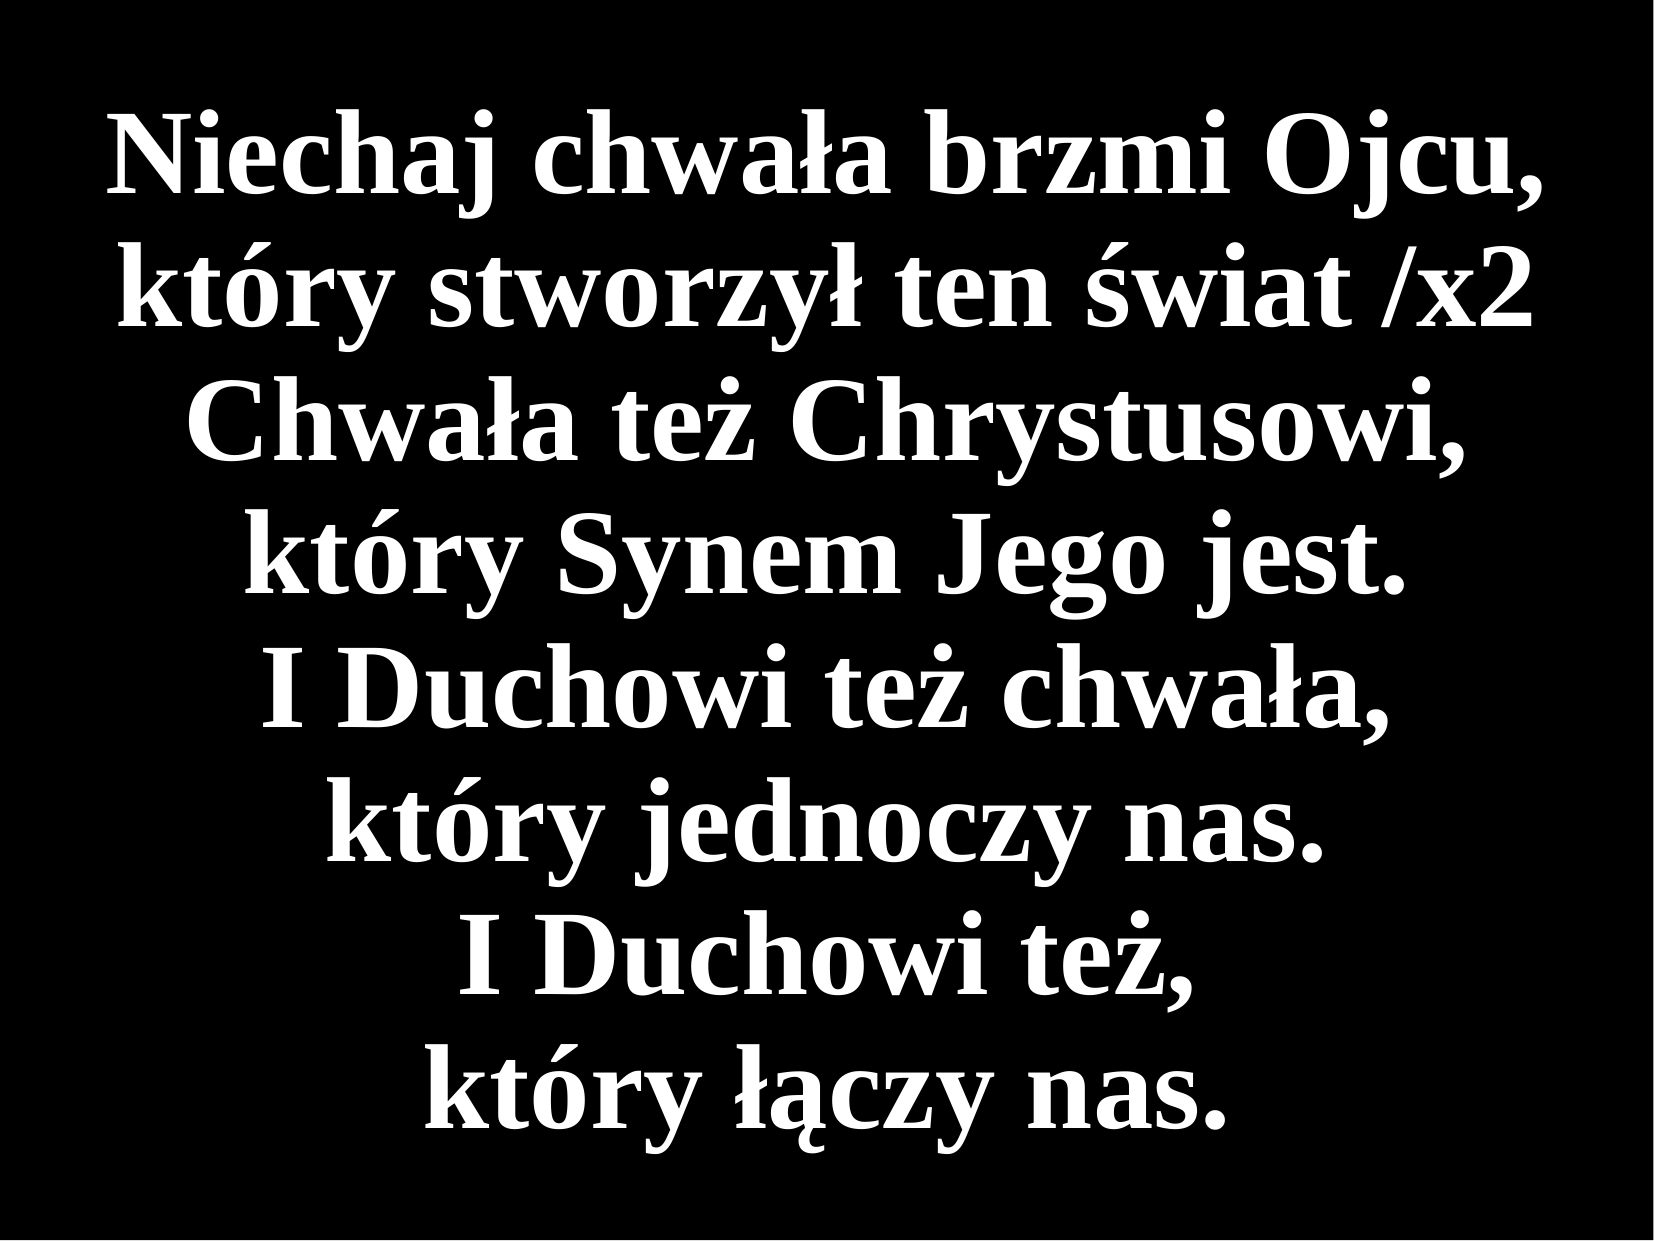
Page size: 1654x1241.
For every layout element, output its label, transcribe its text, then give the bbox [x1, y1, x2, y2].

title Niechaj chwała brzmi Ojcu, który stworzył ten świat /x2 Chwała też Chrystusowi, który Synem Jego jest. I Duchowi też chwała, który jednoczy nas. I Duchowi też, który łączy nas. [0, 0, 1654, 1241]
